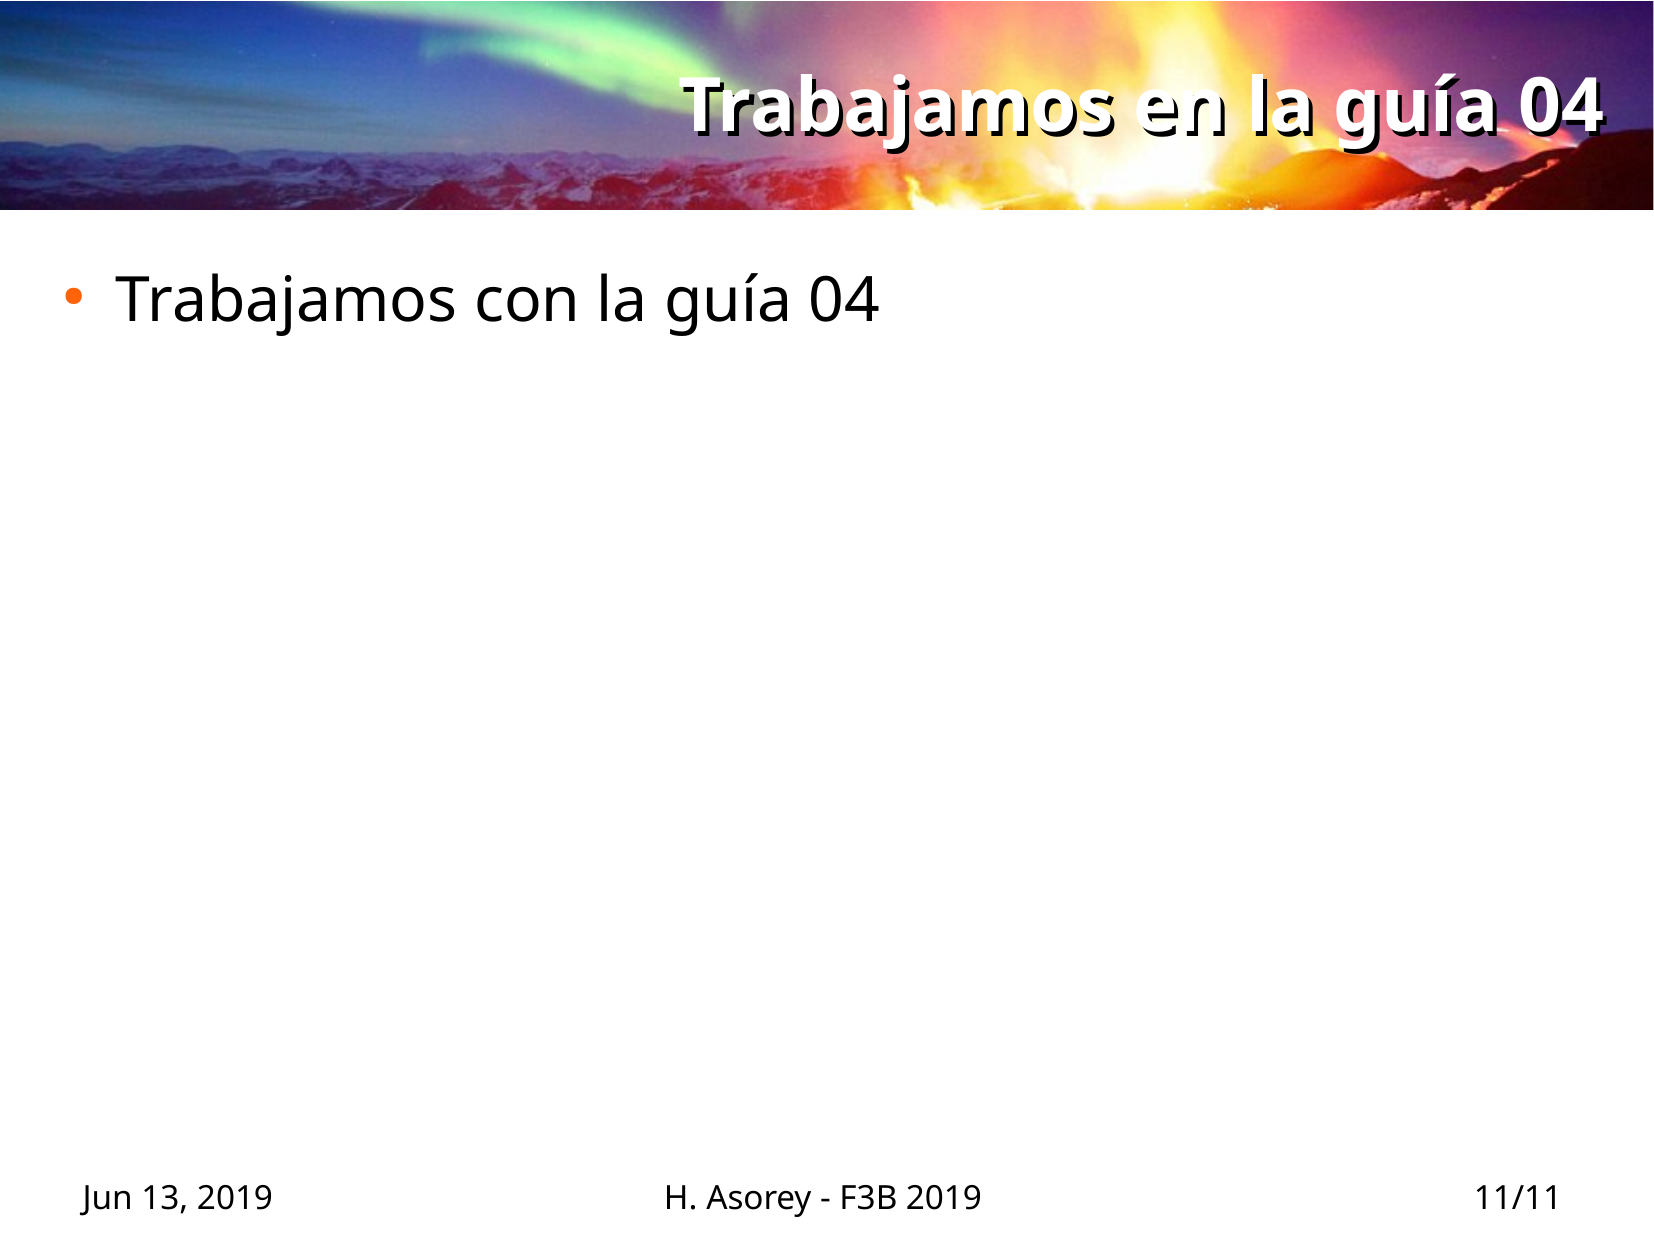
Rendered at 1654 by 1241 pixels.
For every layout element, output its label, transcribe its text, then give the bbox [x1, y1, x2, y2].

list Trabajamos con la guía 04 [45, 255, 1606, 1156]
title Trabajamos en la guía 04 [45, 15, 1606, 191]
picture [0, 1, 1654, 210]
